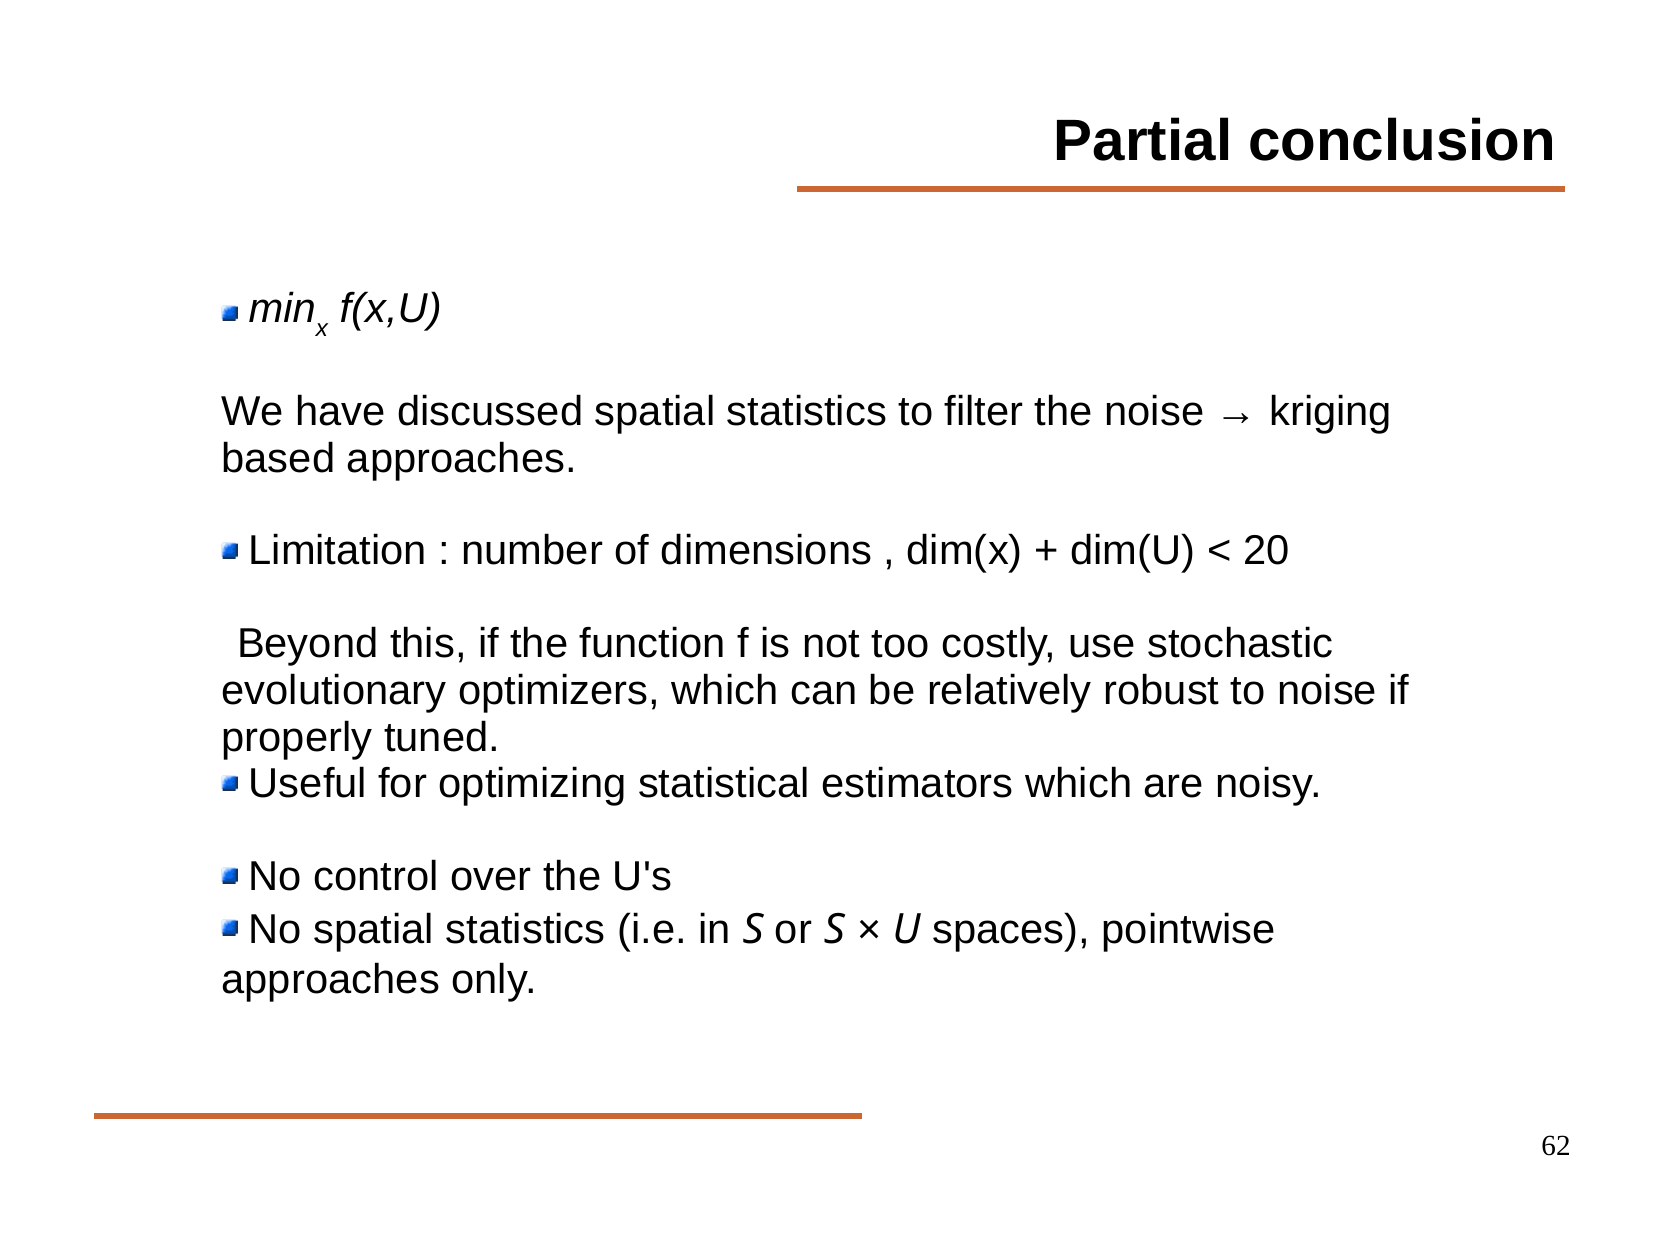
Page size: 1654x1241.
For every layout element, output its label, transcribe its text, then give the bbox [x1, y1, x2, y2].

text_box Partial conclusion [301, 100, 1571, 181]
text_box minx f(x,U) We have discussed spatial statistics to filter the noise → kriging based approaches. Limitation : number of dimensions , dim(x) + dim(U) < 20 Beyond this, if the function f is not too costly, use stochastic evolutionary optimizers, which can be relatively robust to noise if properly tuned. Useful for optimizing statistical estimators which are noisy. No control over the U's No spatial statistics (i.e. in S or S × U spaces), pointwise approaches only. [206, 277, 1477, 1055]
